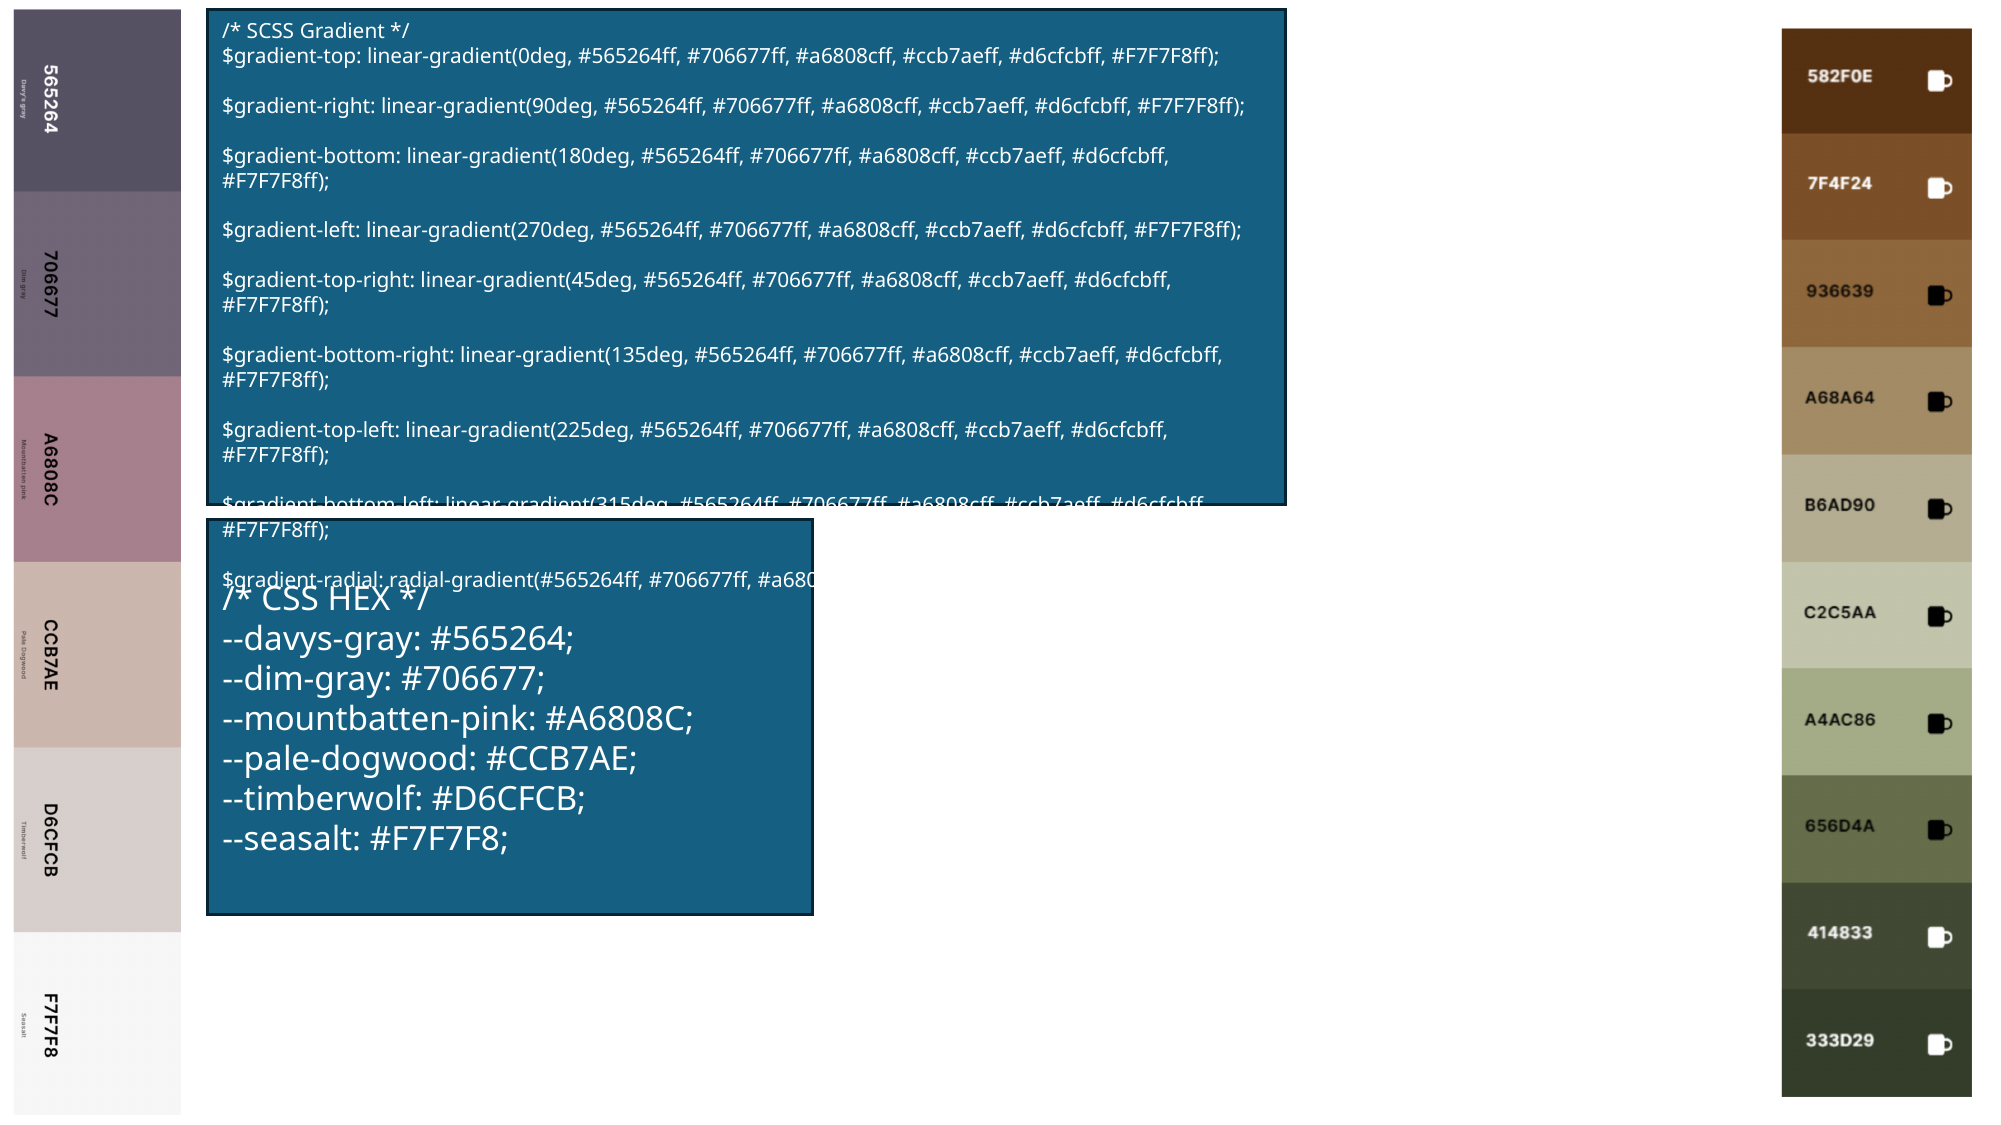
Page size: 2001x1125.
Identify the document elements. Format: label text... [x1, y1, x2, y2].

picture [1781, 28, 1972, 1097]
text_box /* CSS HEX */ --davys-gray: #565264; --dim-gray: #706677; --mountbatten-pink: #A6808C; --pale-dogwood: #CCB7AE; --timberwolf: #D6CFCB; --seasalt: #F7F7F8; [207, 520, 813, 914]
text_box /* SCSS Gradient */ $gradient-top: linear-gradient(0deg, #565264ff, #706677ff, #a6808cff, #ccb7aeff, #d6cfcbff, #F7F7F8ff); $gradient-right: linear-gradient(90deg, #565264ff, #706677ff, #a6808cff, #ccb7aeff, #d6cfcbff, #F7F7F8ff); $gradient-bottom: linear-gradient(180deg, #565264ff, #706677ff, #a6808cff, #ccb7aeff, #d6cfcbff, #F7F7F8ff); $gradient-left: linear-gradient(270deg, #565264ff, #706677ff, #a6808cff, #ccb7aeff, #d6cfcbff, #F7F7F8ff); $gradient-top-right: linear-gradient(45deg, #565264ff, #706677ff, #a6808cff, #ccb7aeff, #d6cfcbff, #F7F7F8ff); $gradient-bottom-right: linear-gradient(135deg, #565264ff, #706677ff, #a6808cff, #ccb7aeff, #d6cfcbff, #F7F7F8ff); $gradient-top-left: linear-gradient(225deg, #565264ff, #706677ff, #a6808cff, #ccb7aeff, #d6cfcbff, #F7F7F8ff); $gradient-bottom-left: linear-gradient(315deg, #565264ff, #706677ff, #a6808cff, #ccb7aeff, #d6cfcbff, #F7F7F8ff); $gradient-radial: radial-gradient(#565264ff, #706677ff, #a6808cff, #ccb7aeff, #d6cfcbff, #F7F7F8ff); [207, 10, 1286, 504]
picture [13, 9, 181, 1115]
